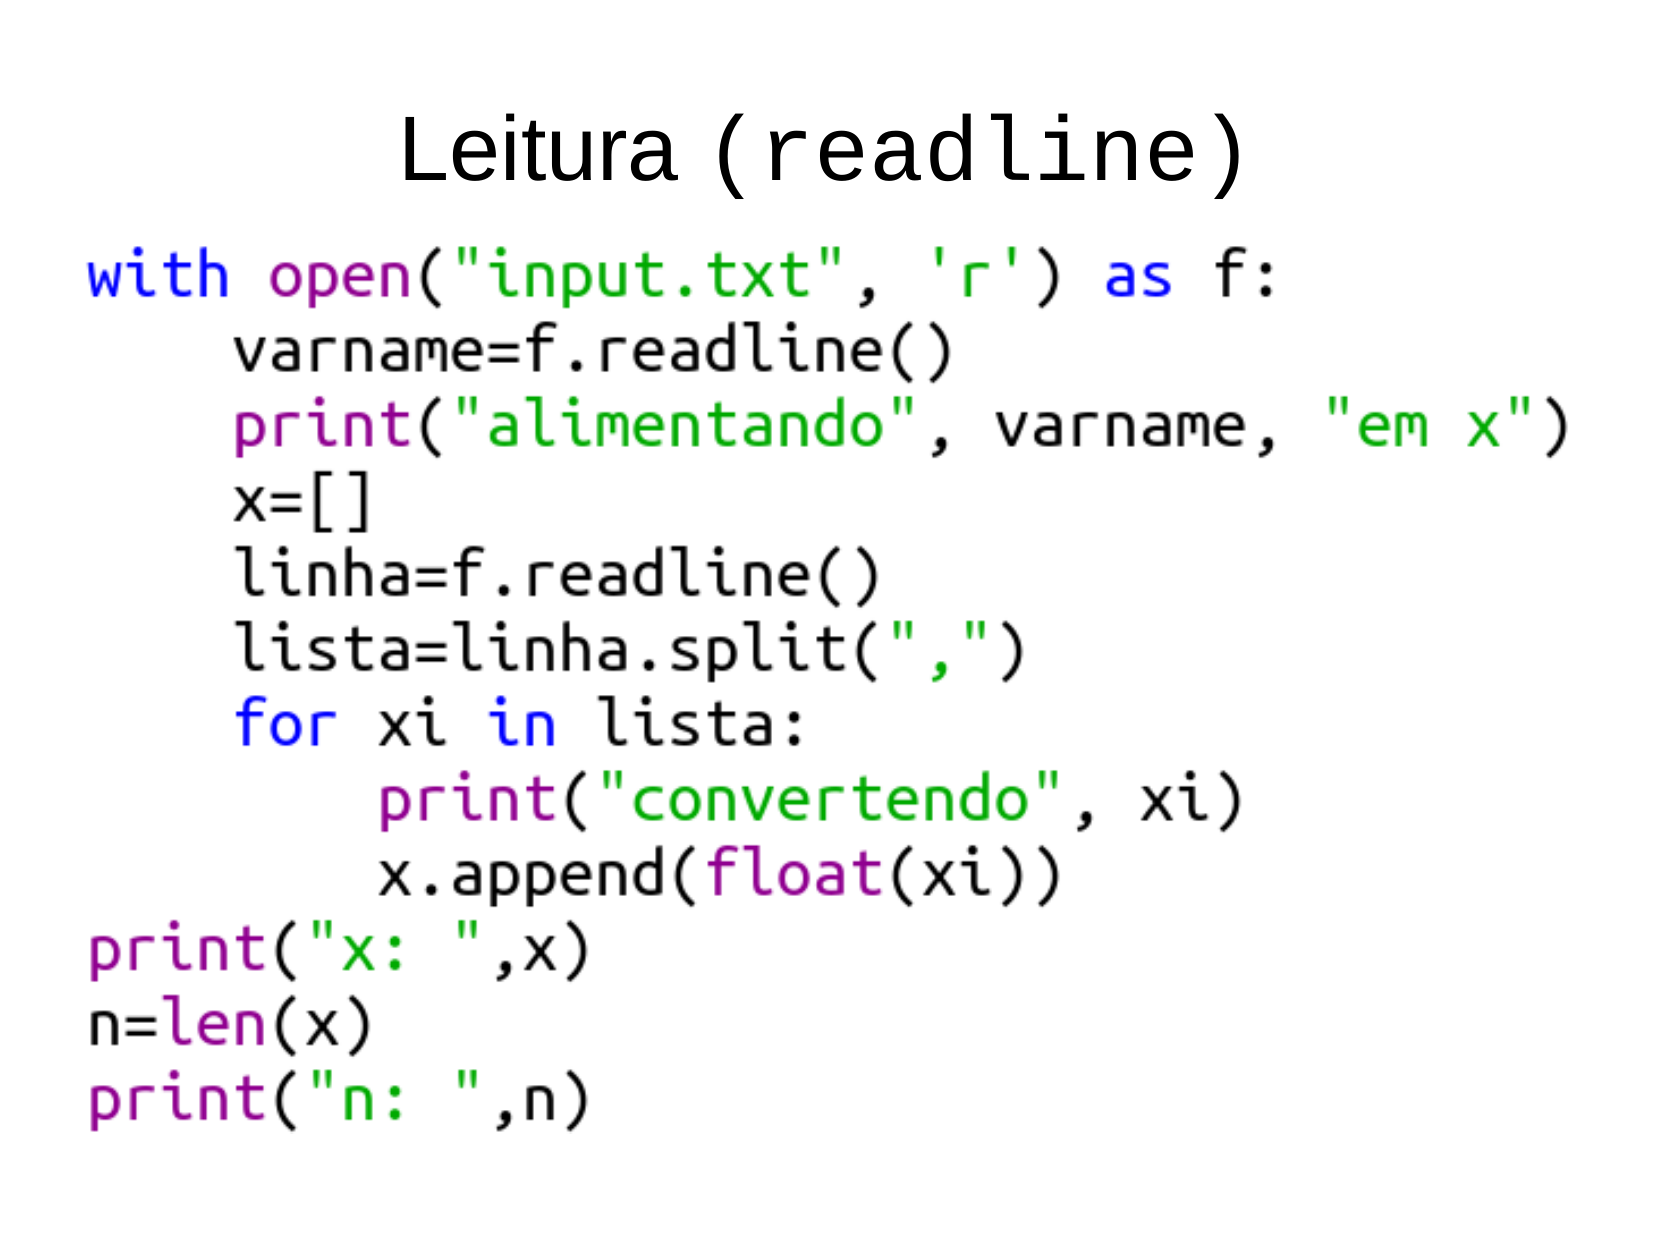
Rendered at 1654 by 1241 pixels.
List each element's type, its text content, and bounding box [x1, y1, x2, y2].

picture [78, 236, 1593, 1134]
title Leitura (readline) [82, 49, 1571, 236]
